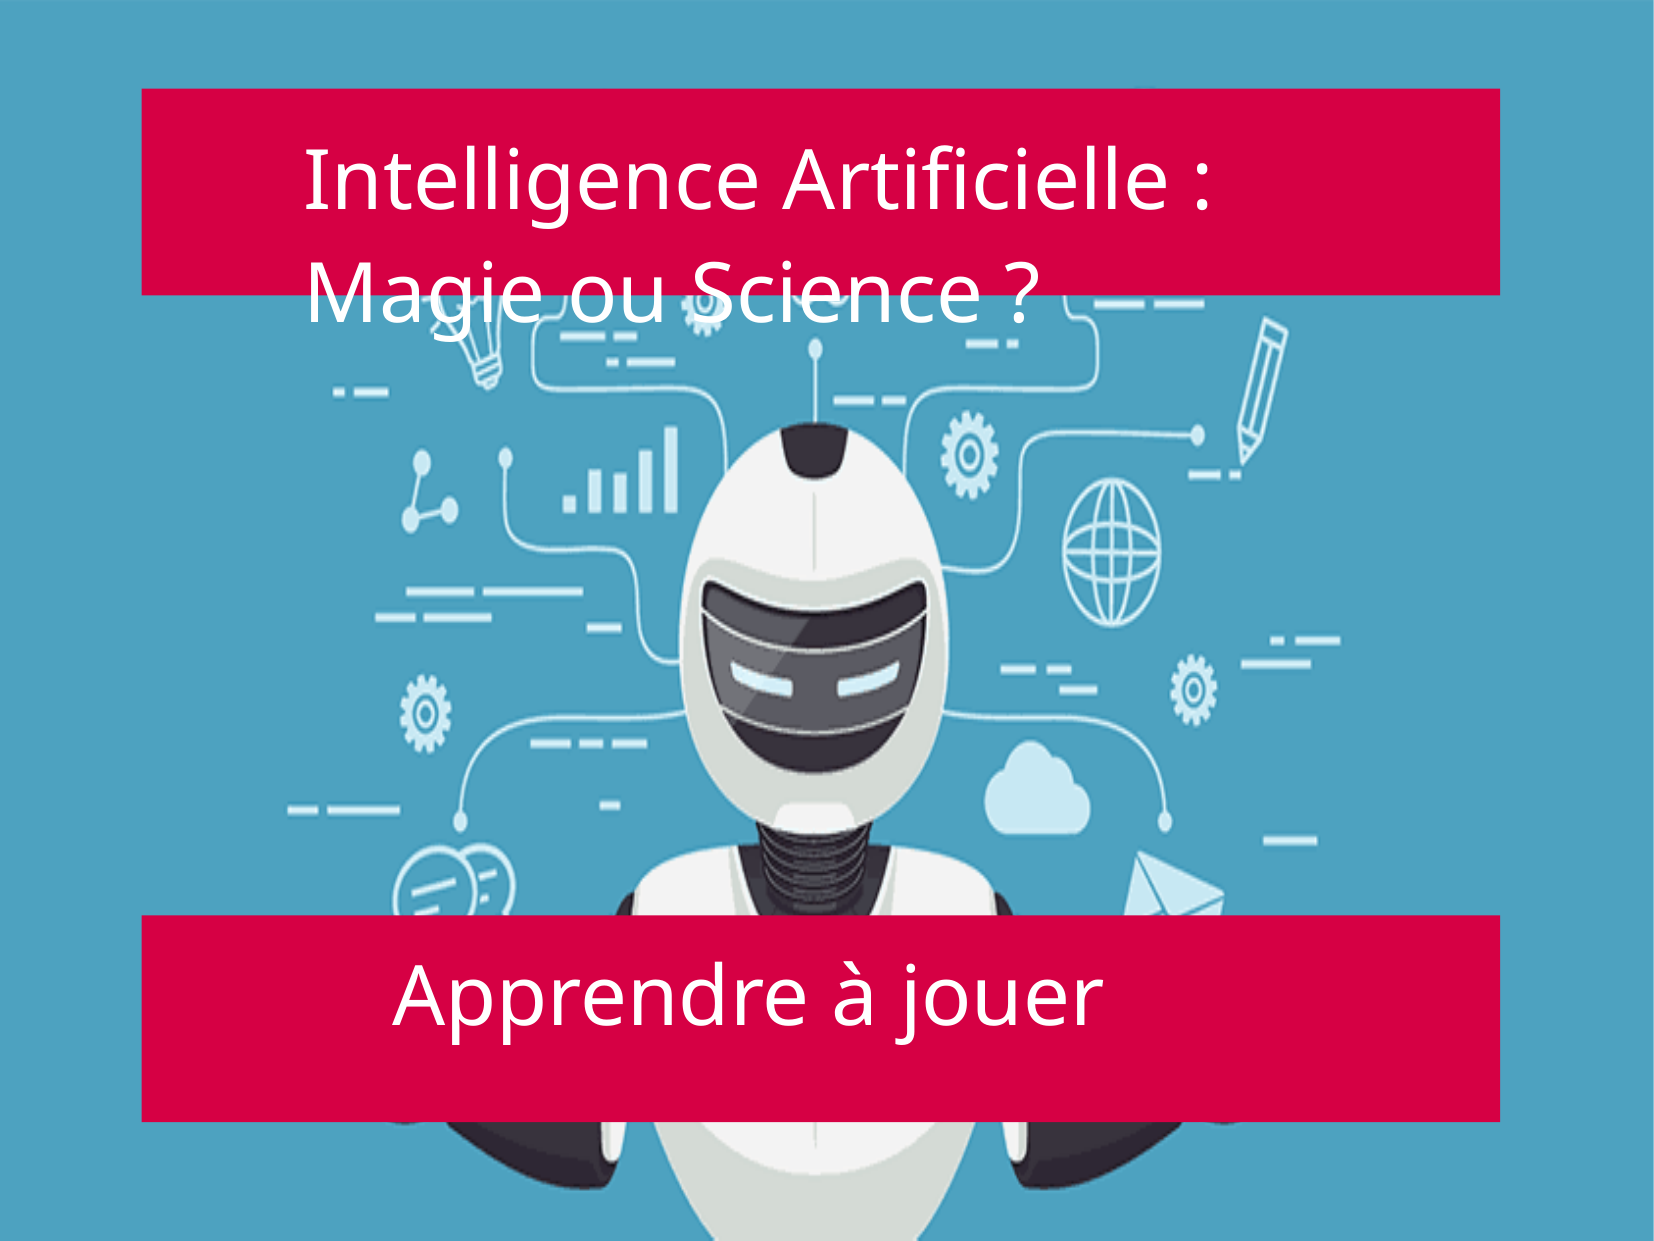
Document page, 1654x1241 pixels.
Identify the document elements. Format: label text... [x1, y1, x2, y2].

picture [0, 0, 1654, 1241]
title Apprendre à jouer [392, 901, 1609, 1050]
title Intelligence Artificielle : Magie ou Science ? [303, 120, 1521, 269]
